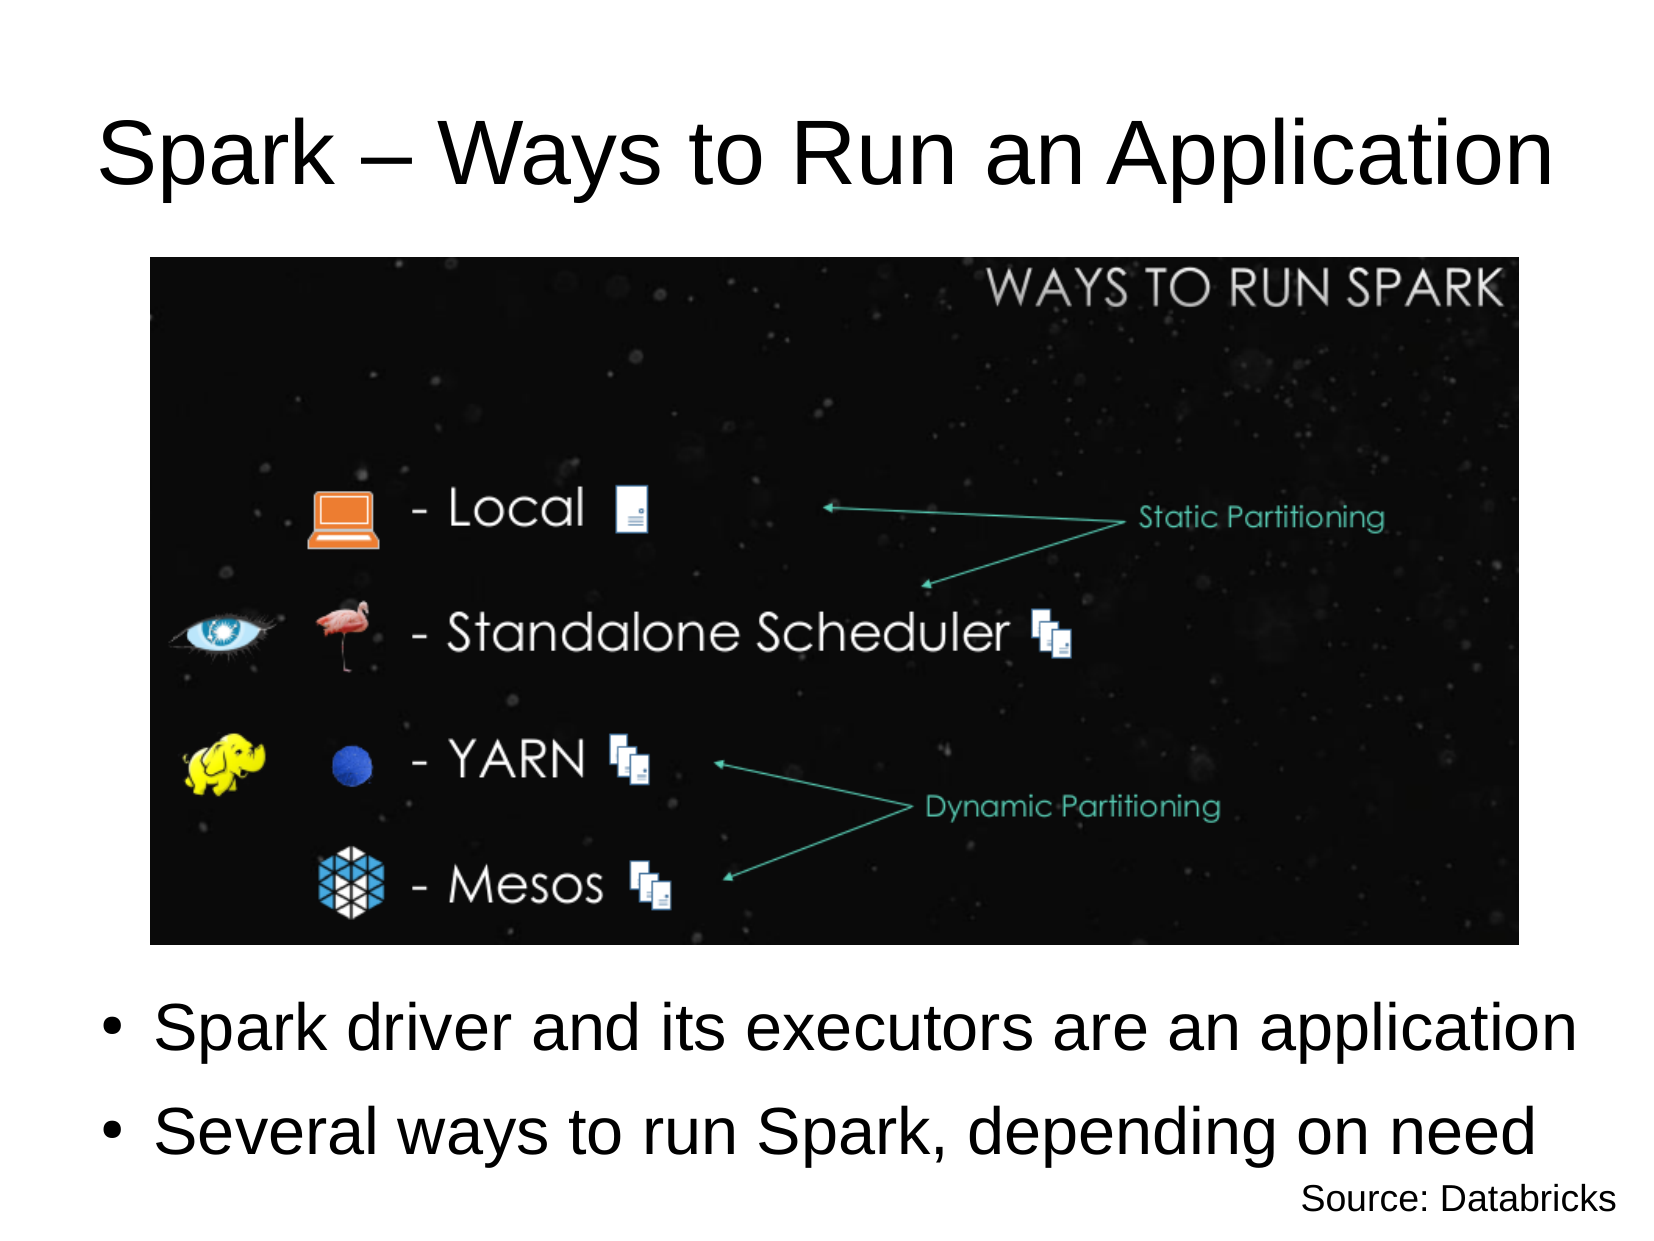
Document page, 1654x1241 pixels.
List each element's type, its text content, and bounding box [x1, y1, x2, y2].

picture [150, 257, 1519, 946]
title Spark – Ways to Run an Application [82, 49, 1571, 257]
text_box Source: Databricks [1215, 1170, 1653, 1231]
list Spark driver and its executors are an application Several ways to run Spark, depending on need [82, 990, 1621, 1171]
